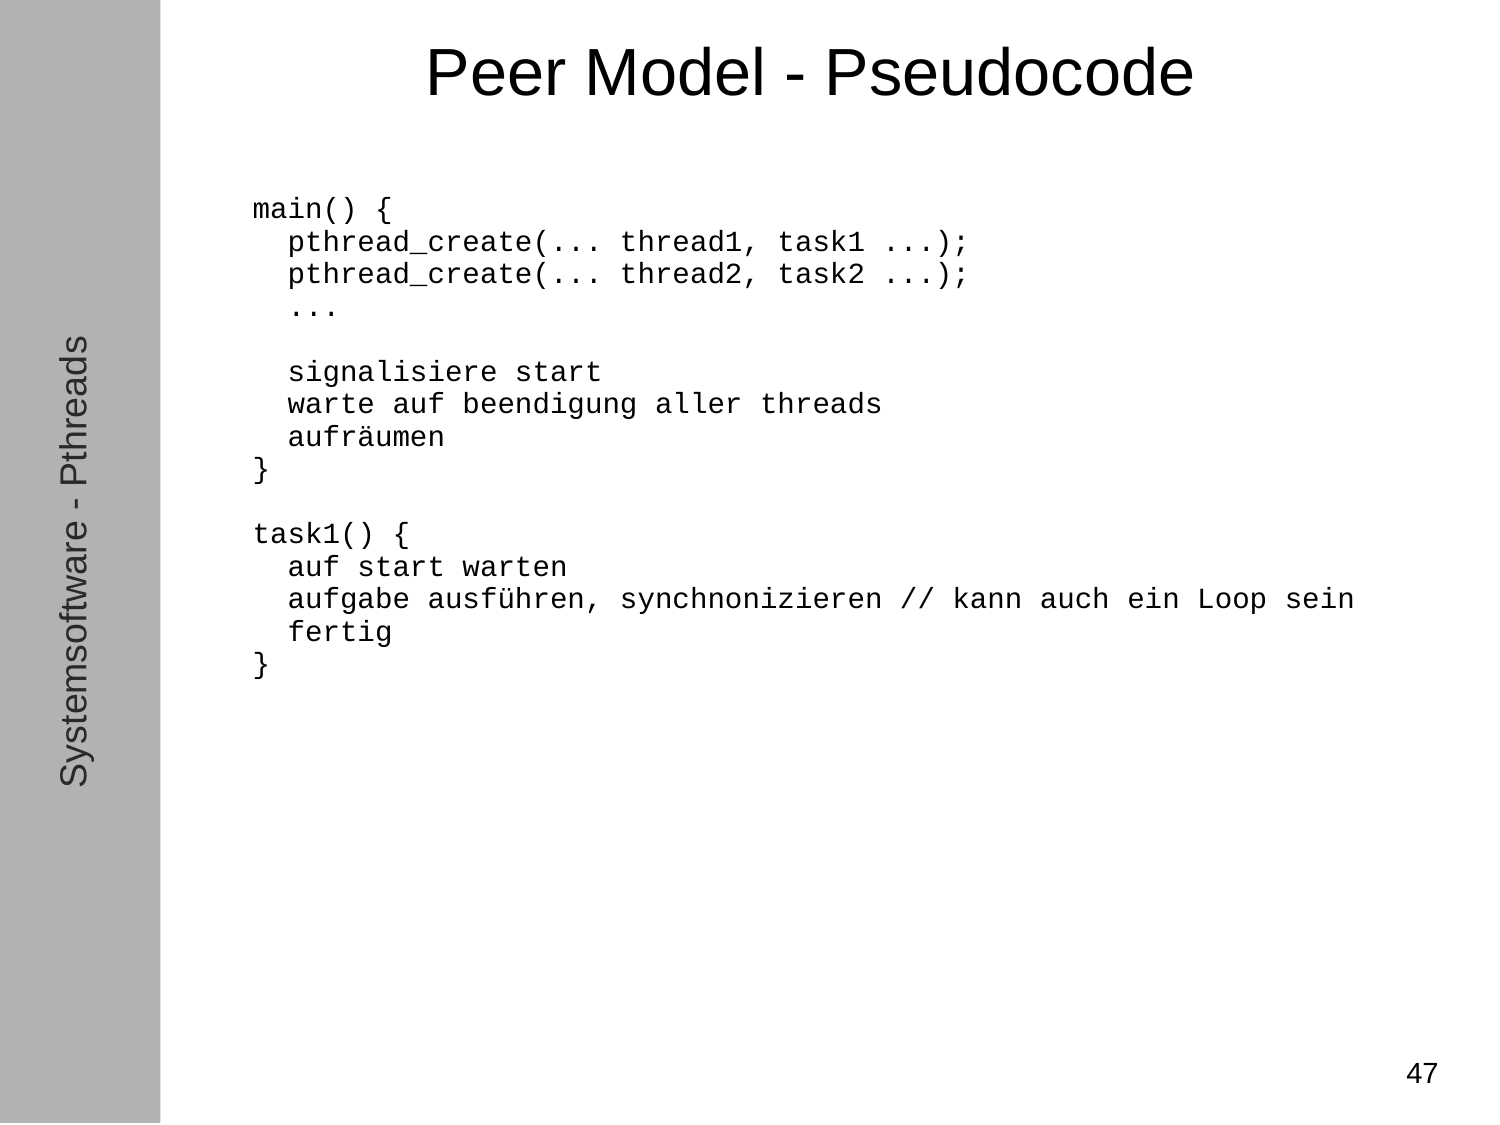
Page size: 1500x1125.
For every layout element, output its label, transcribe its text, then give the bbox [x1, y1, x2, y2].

text_box [0, 0, 160, 1123]
text_box main() { pthread_create(... thread1, task1 ...); pthread_create(... thread2, task2 ...); ... signalisiere start warte auf beendigung aller threads aufräumen } task1() { auf start warten aufgabe ausführen, synchnonizieren // kann auch ein Loop sein fertig } [237, 187, 1448, 738]
text_box <number> [1406, 1057, 1500, 1106]
text_box Systemsoftware - Pthreads [47, 1, 121, 1124]
text_box Peer Model - Pseudocode [376, 27, 1246, 123]
